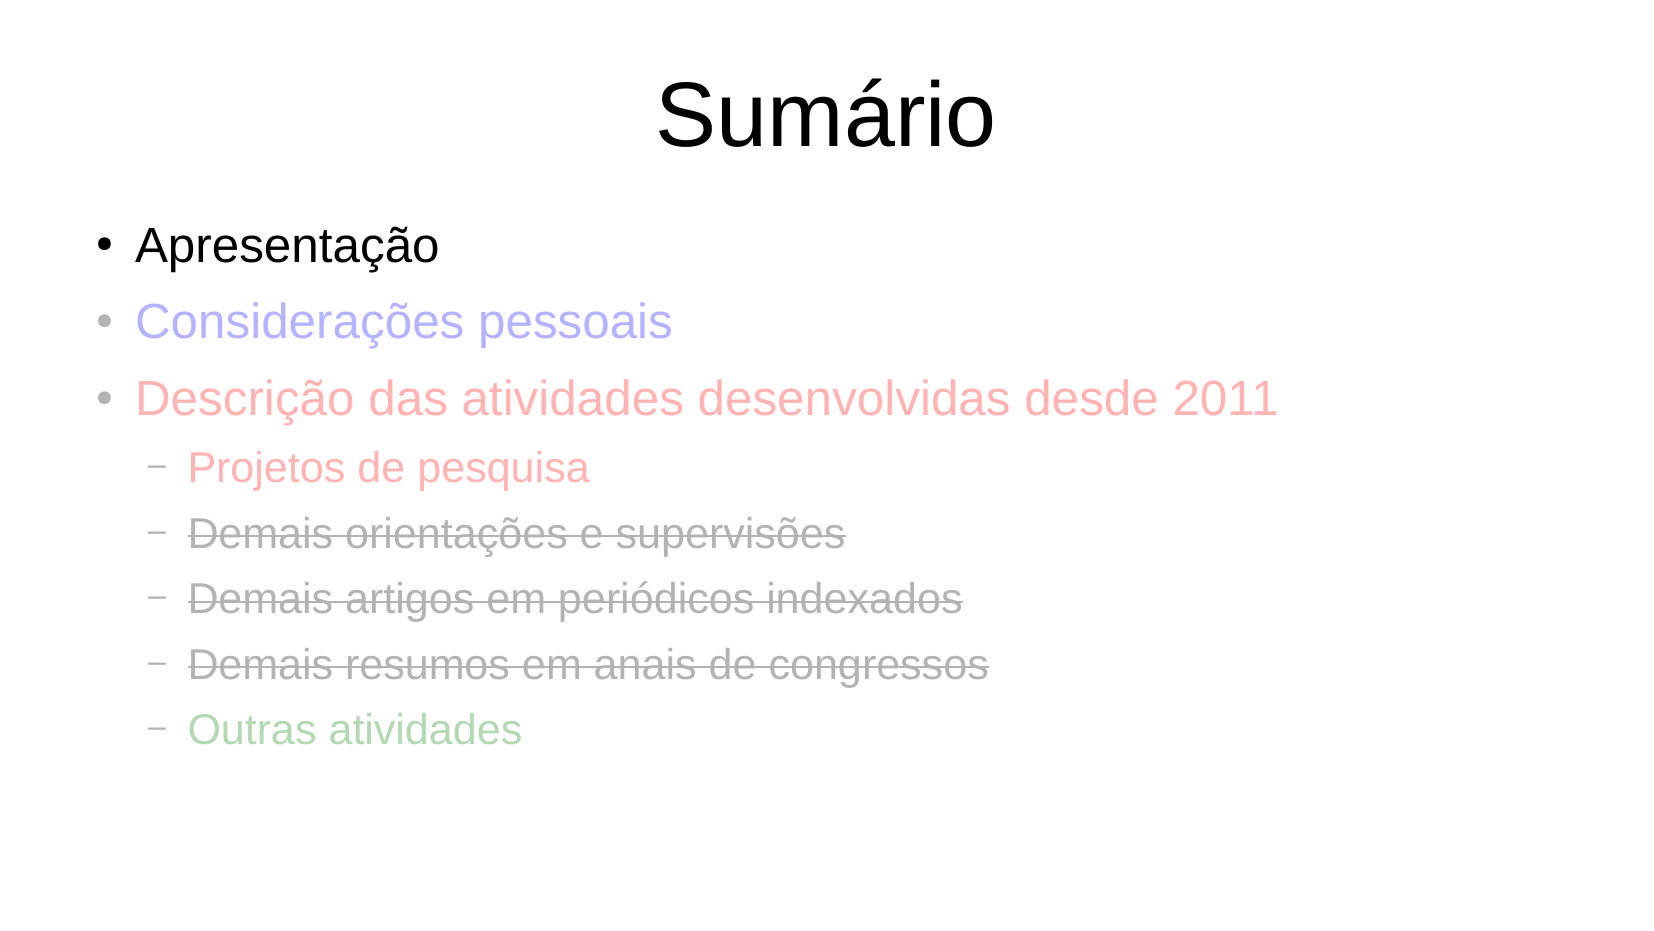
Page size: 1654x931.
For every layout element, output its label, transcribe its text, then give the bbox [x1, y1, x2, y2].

title Sumário [82, 37, 1571, 193]
text_box [35, 283, 1347, 815]
list Apresentação Considerações pessoais Descrição das atividades desenvolvidas desde 2011 Projetos de pesquisa Demais orientações e supervisões Demais artigos em periódicos indexados Demais resumos em anais de congressos Outras atividades [82, 217, 1571, 758]
